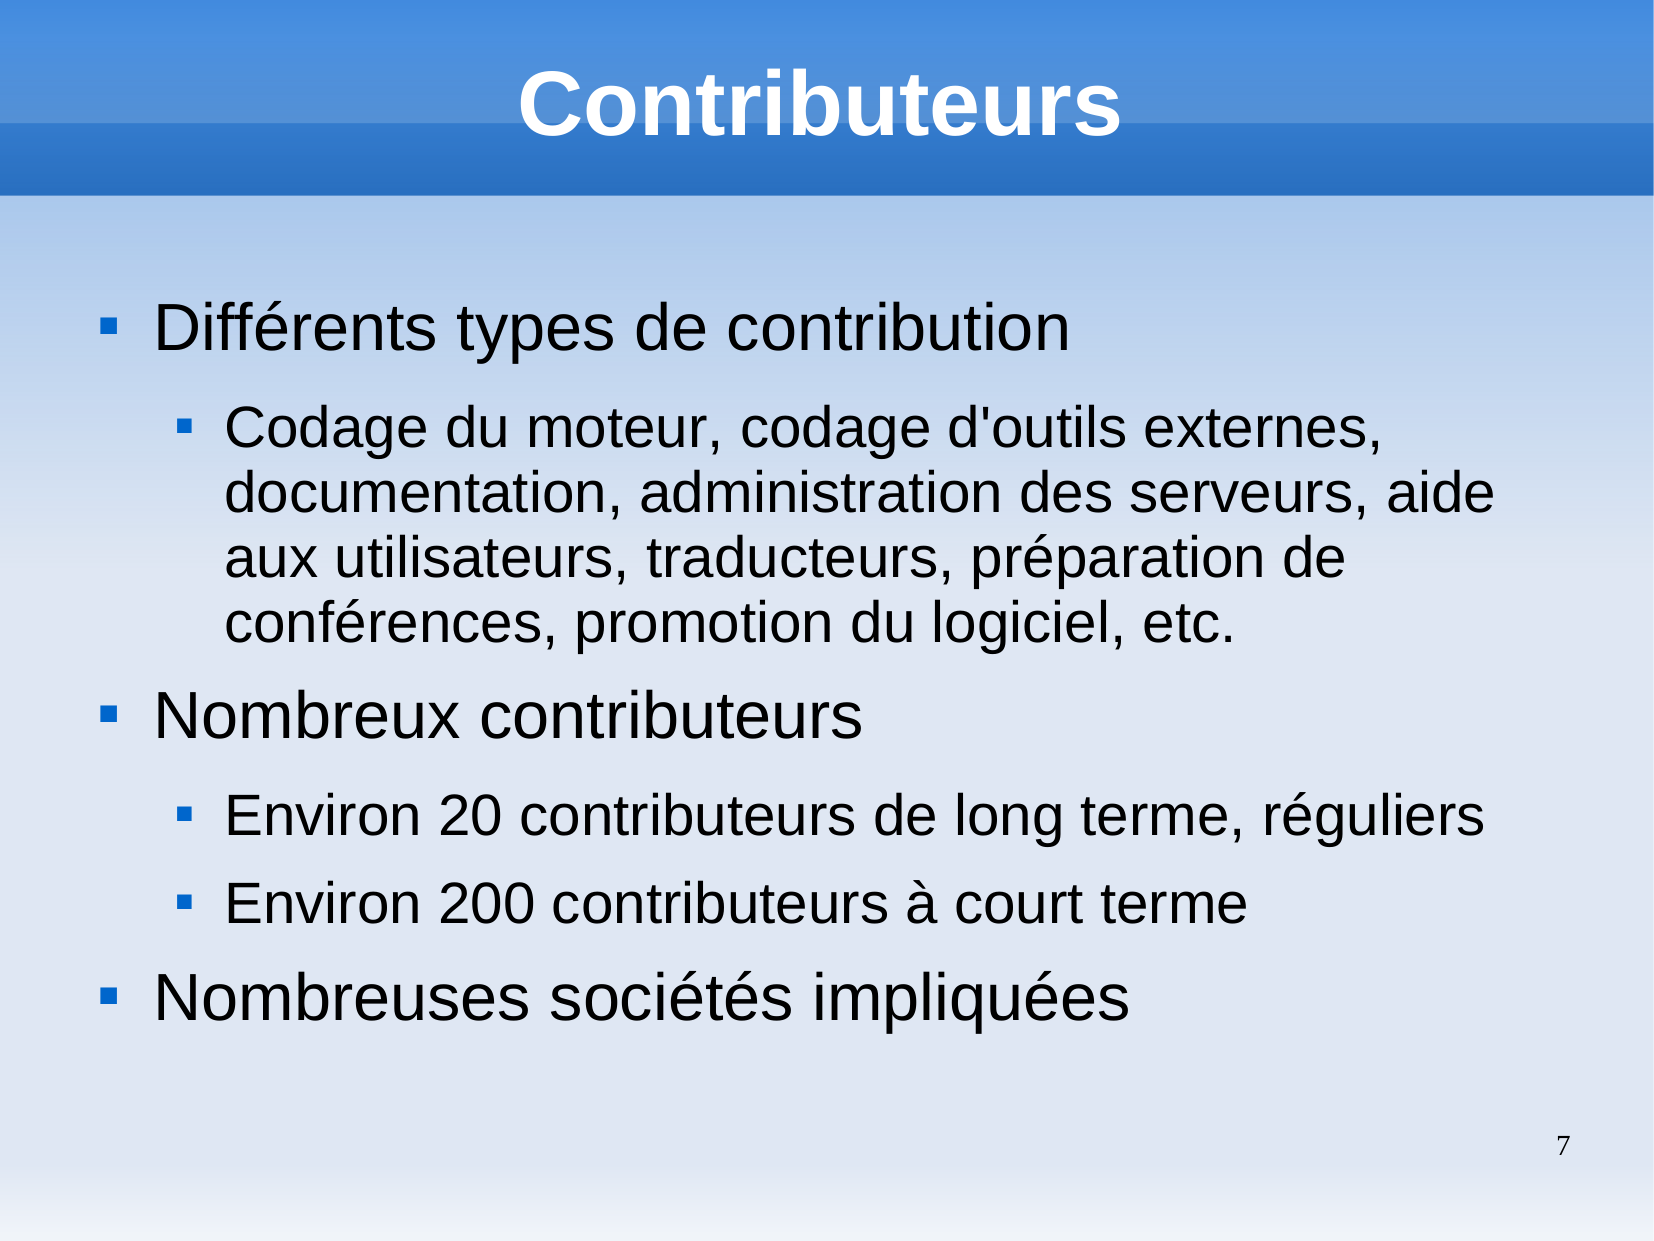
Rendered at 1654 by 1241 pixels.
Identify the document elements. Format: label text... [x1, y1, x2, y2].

title Contributeurs [76, 7, 1565, 200]
list Différents types de contribution Codage du moteur, codage d'outils externes, documentation, administration des serveurs, aide aux utilisateurs, traducteurs, préparation de conférences, promotion du logiciel, etc. Nombreux contributeurs Environ 20 contributeurs de long terme, réguliers Environ 200 contributeurs à court terme Nombreuses sociétés impliquées [82, 290, 1571, 1094]
picture [0, 0, 1654, 1241]
